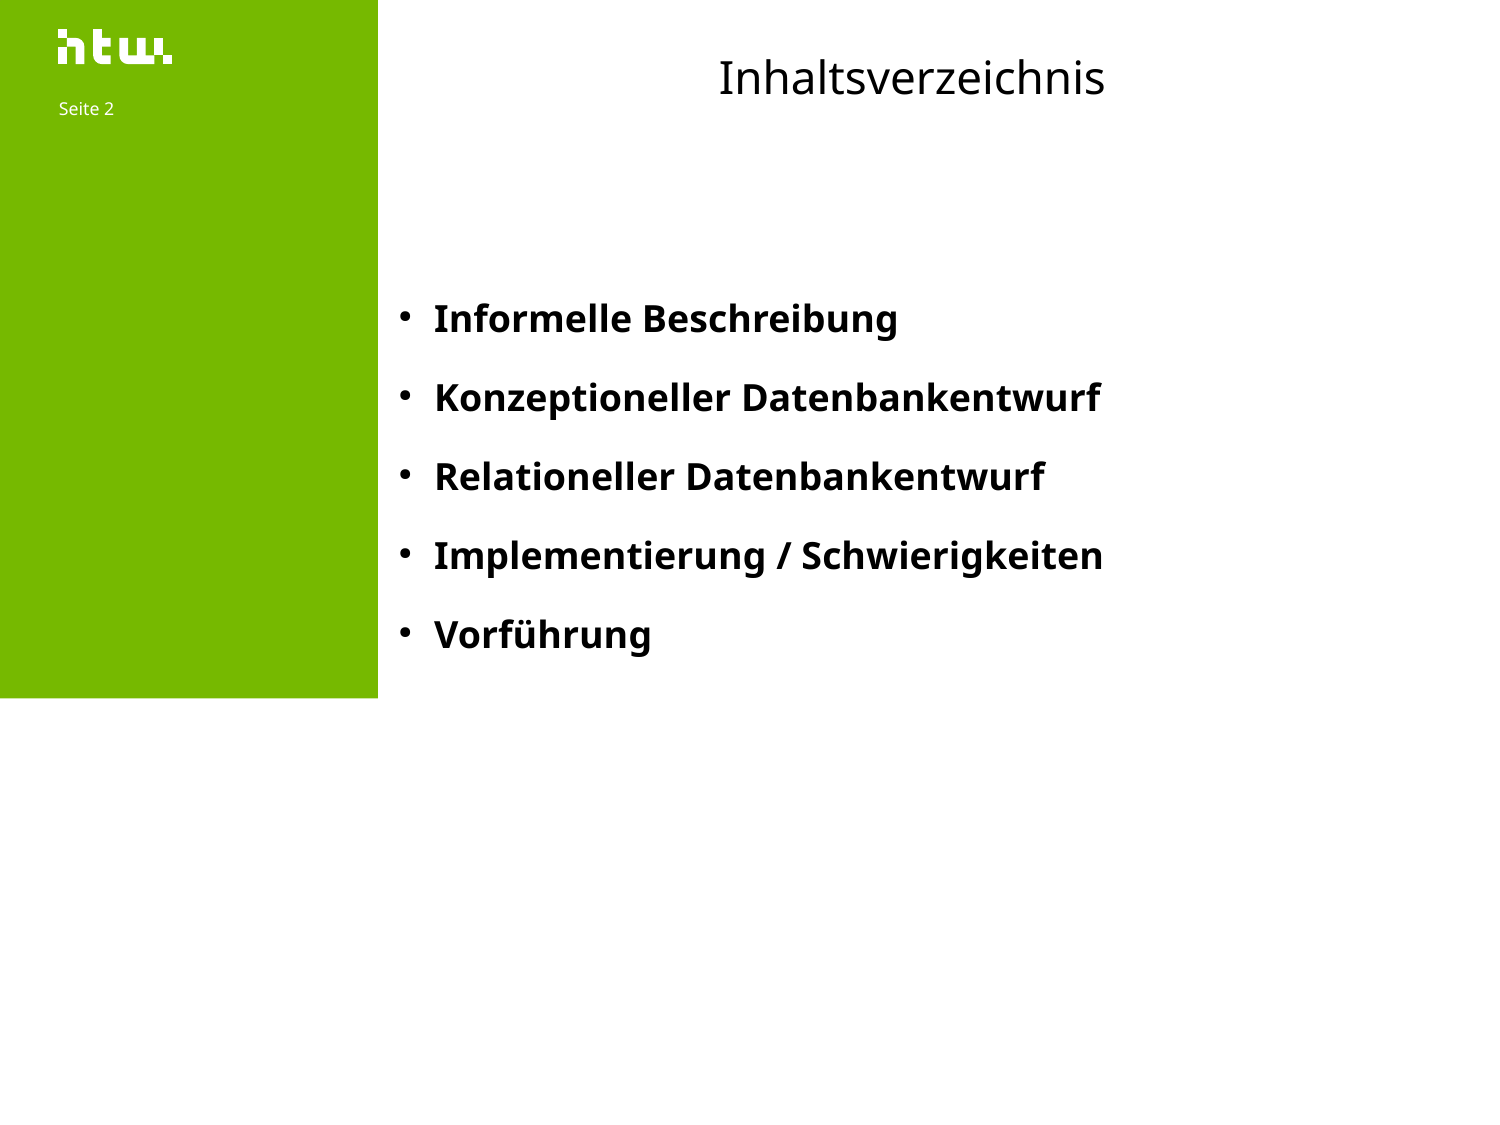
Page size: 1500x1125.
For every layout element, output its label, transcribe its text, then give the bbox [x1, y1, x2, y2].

list Inhaltsverzeichnis Informelle Beschreibung Konzeptioneller Datenbankentwurf Relationeller Datenbankentwurf Implementierung / Schwierigkeiten Vorführung [383, 35, 1441, 1075]
